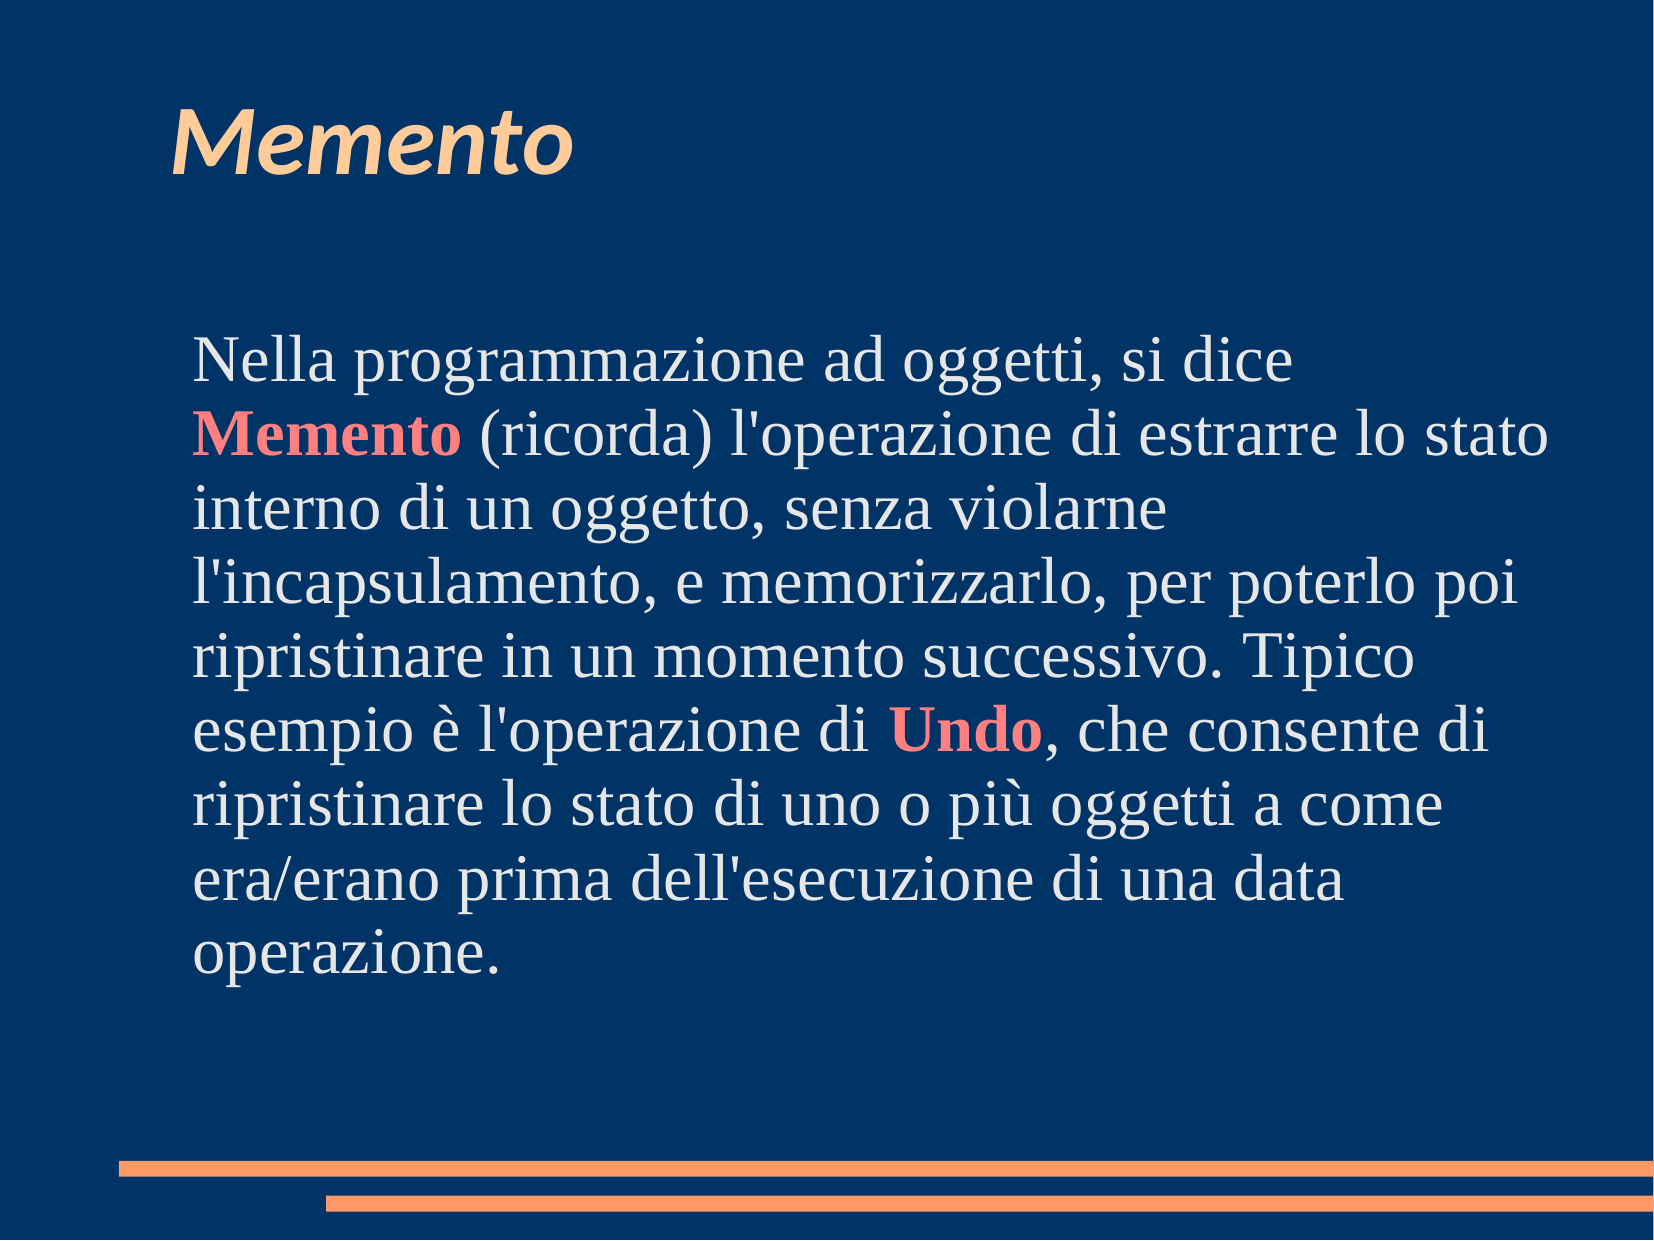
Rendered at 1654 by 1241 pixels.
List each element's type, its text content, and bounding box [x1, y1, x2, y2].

title Memento [121, 46, 1534, 254]
list Nella programmazione ad oggetti, si dice Memento (ricorda) l'operazione di estrarre lo stato interno di un oggetto, senza violarne l'incapsulamento, e memorizzarlo, per poterlo poi ripristinare in un momento successivo. Tipico esempio è l'operazione di Undo, che consente di ripristinare lo stato di uno o più oggetti a come era/erano prima dell'esecuzione di una data operazione. [121, 322, 1561, 1132]
